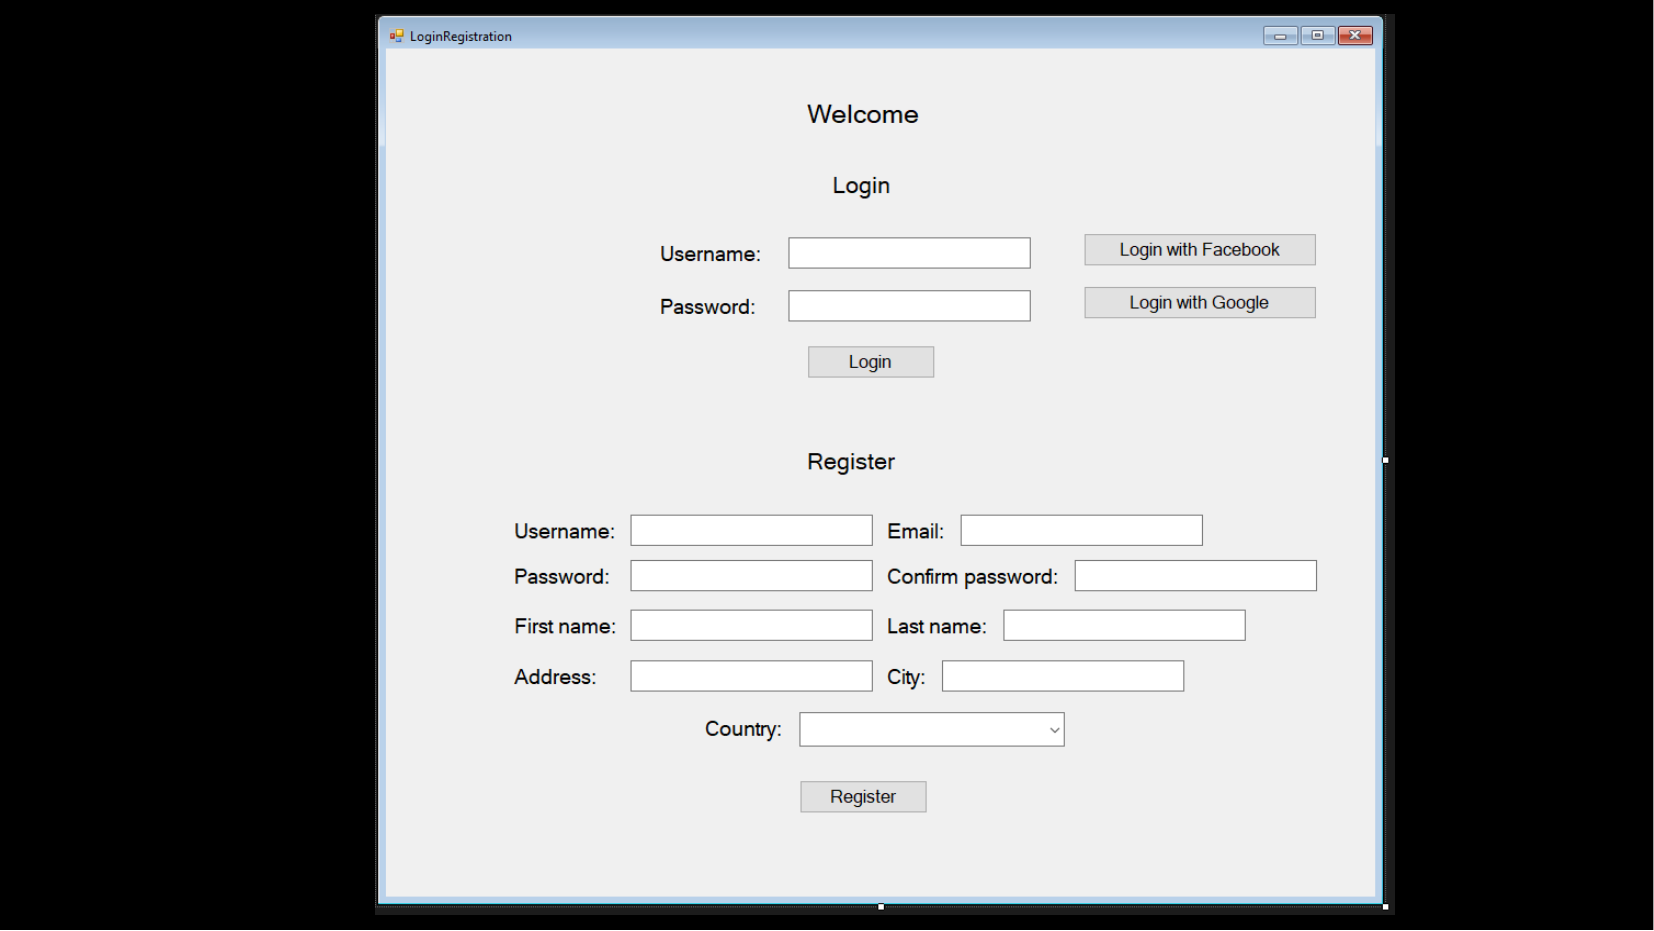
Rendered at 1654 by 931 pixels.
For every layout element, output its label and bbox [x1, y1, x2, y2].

picture [375, 14, 1395, 916]
